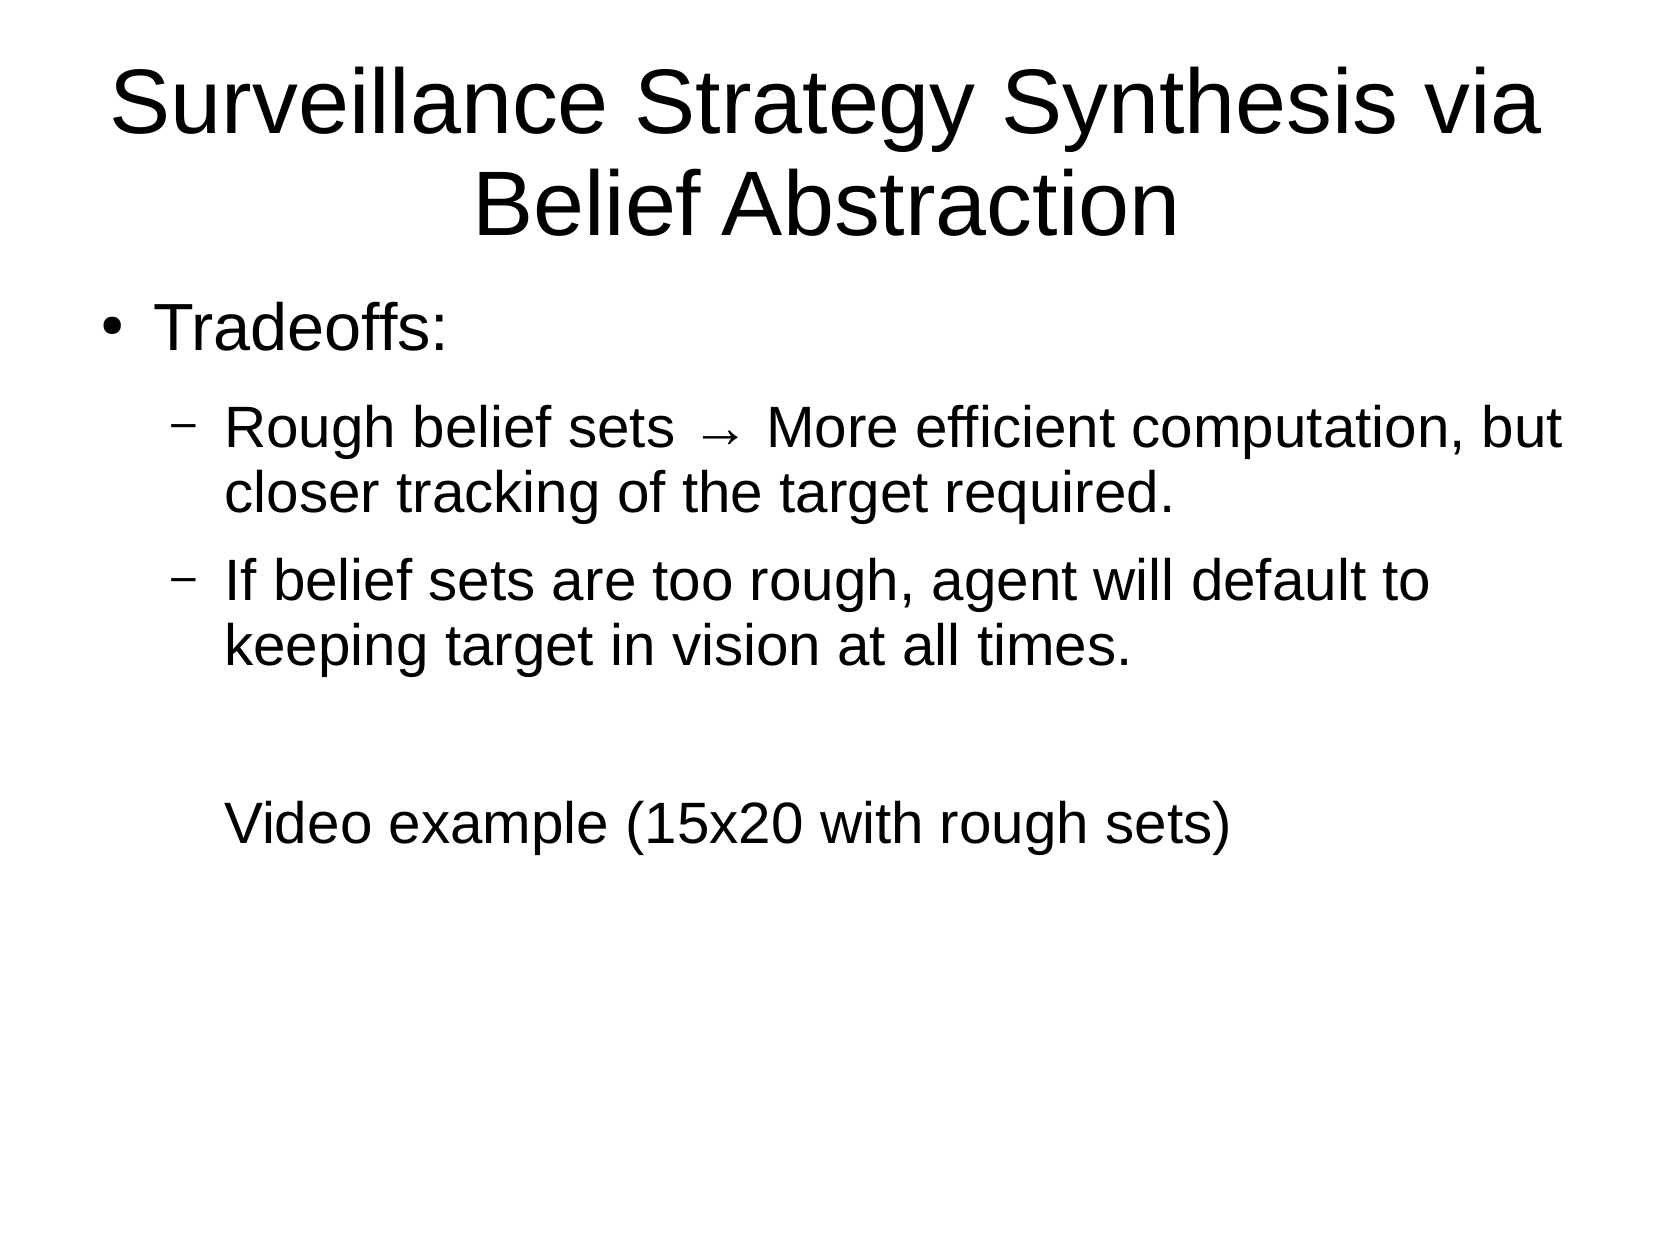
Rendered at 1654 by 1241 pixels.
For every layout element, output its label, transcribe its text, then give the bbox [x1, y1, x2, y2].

list Tradeoffs: Rough belief sets → More efficient computation, but closer tracking of the target required. If belief sets are too rough, agent will default to keeping target in vision at all times. Video example (15x20 with rough sets) [82, 290, 1571, 1010]
title Surveillance Strategy Synthesis via Belief Abstraction [82, 49, 1571, 257]
